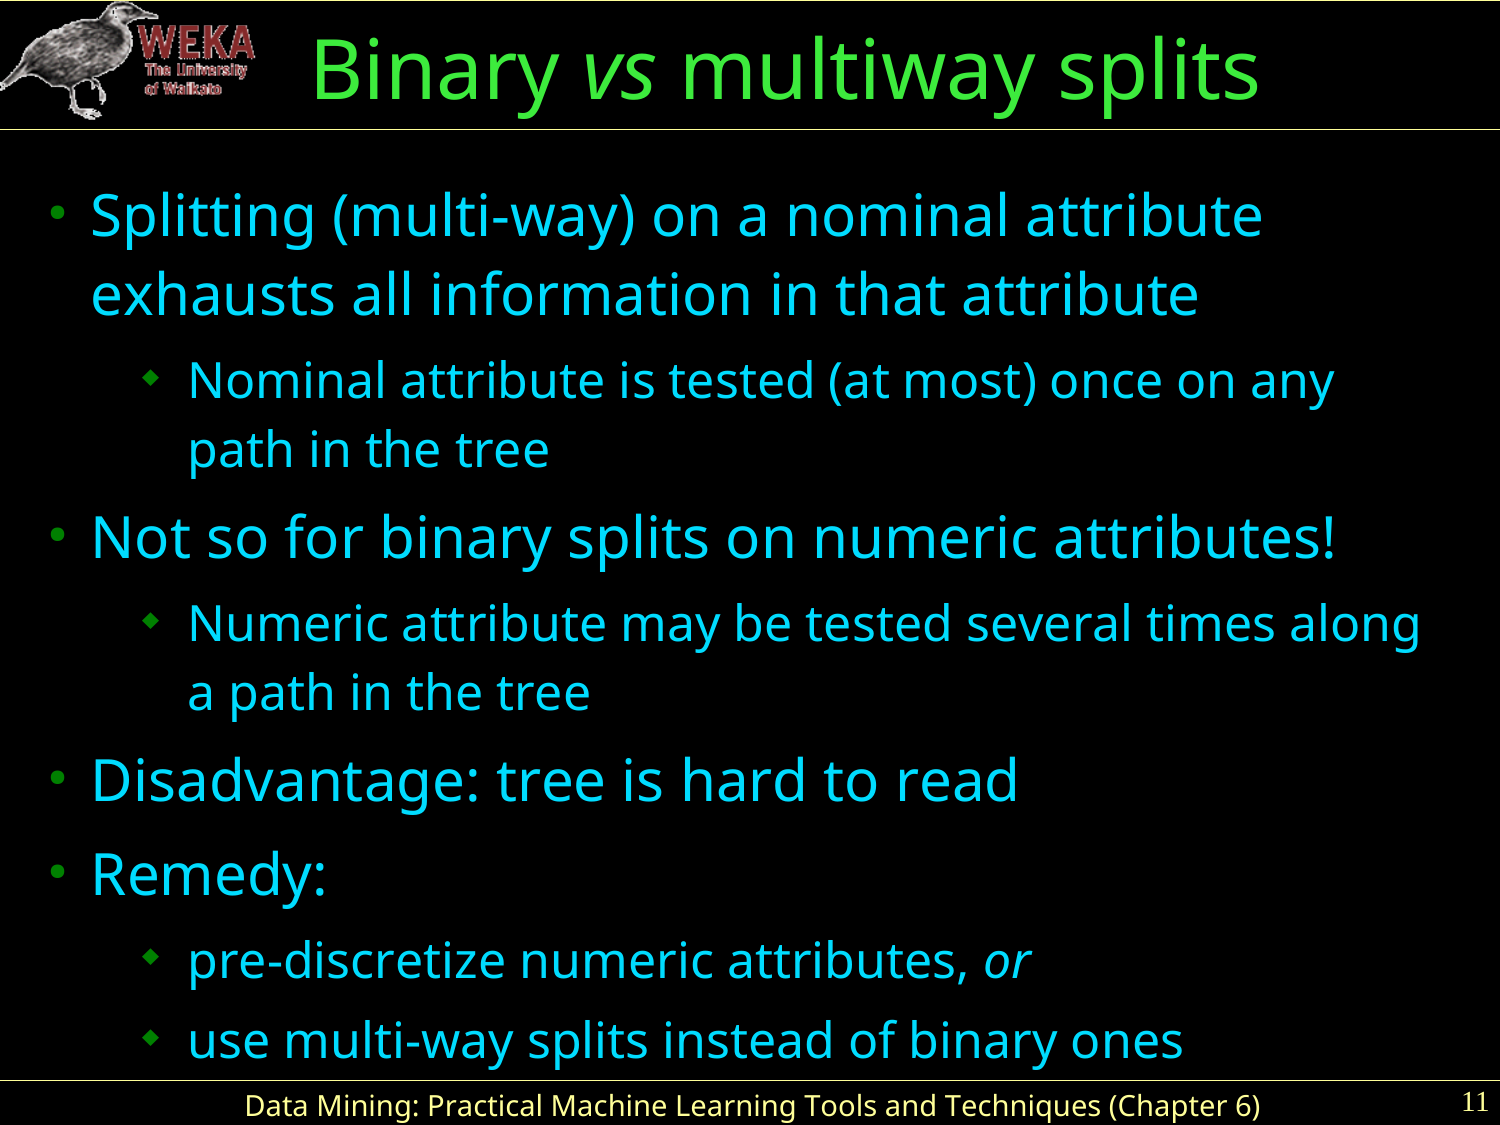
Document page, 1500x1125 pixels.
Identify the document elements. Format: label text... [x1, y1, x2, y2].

list Splitting (multi-way) on a nominal attribute exhausts all information in that attribute Nominal attribute is tested (at most) once on any path in the tree Not so for binary splits on numeric attributes! Numeric attribute may be tested several times along a path in the tree Disadvantage: tree is hard to read Remedy: pre-discretize numeric attributes, or use multi-way splits instead of binary ones [33, 167, 1460, 941]
title Binary vs multiway splits [295, 0, 1500, 148]
picture [0, 1, 266, 129]
